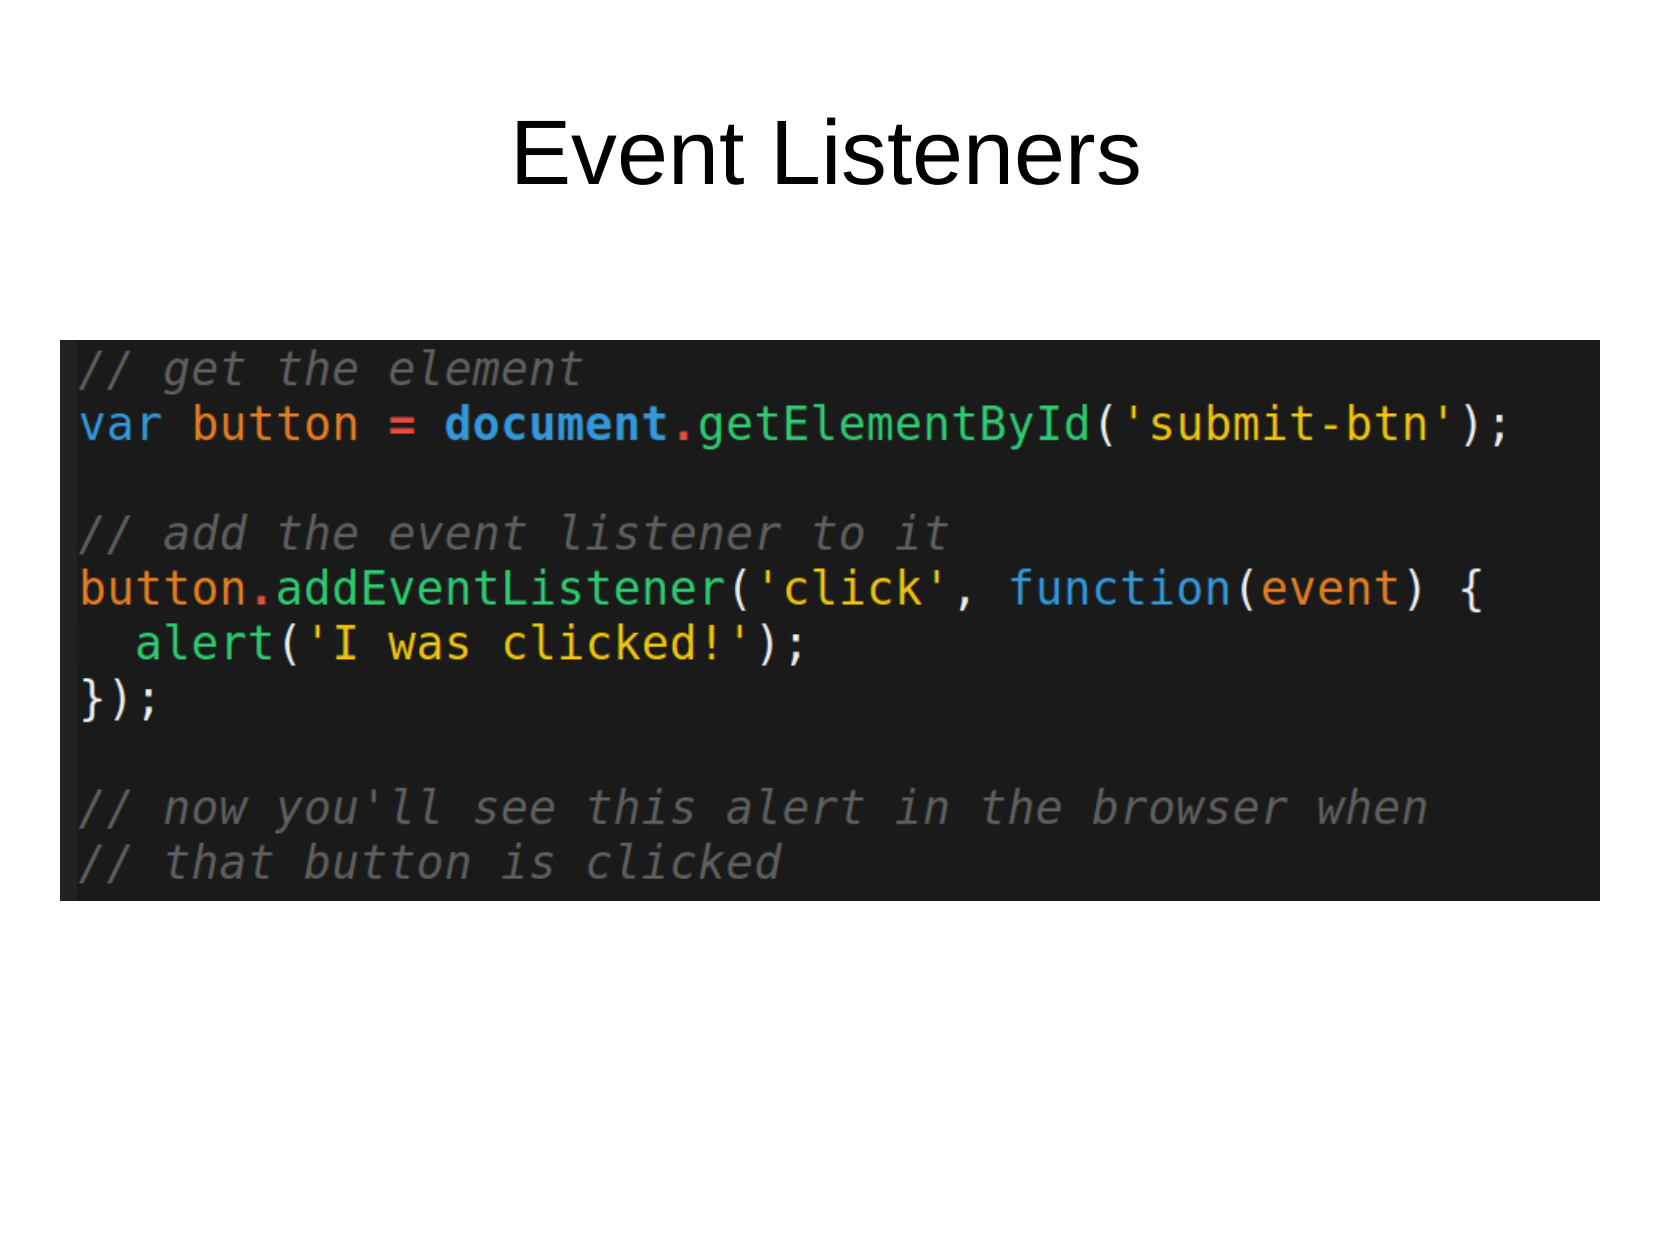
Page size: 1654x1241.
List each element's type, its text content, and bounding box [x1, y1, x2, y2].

picture [60, 340, 1600, 901]
title Event Listeners [82, 49, 1571, 257]
